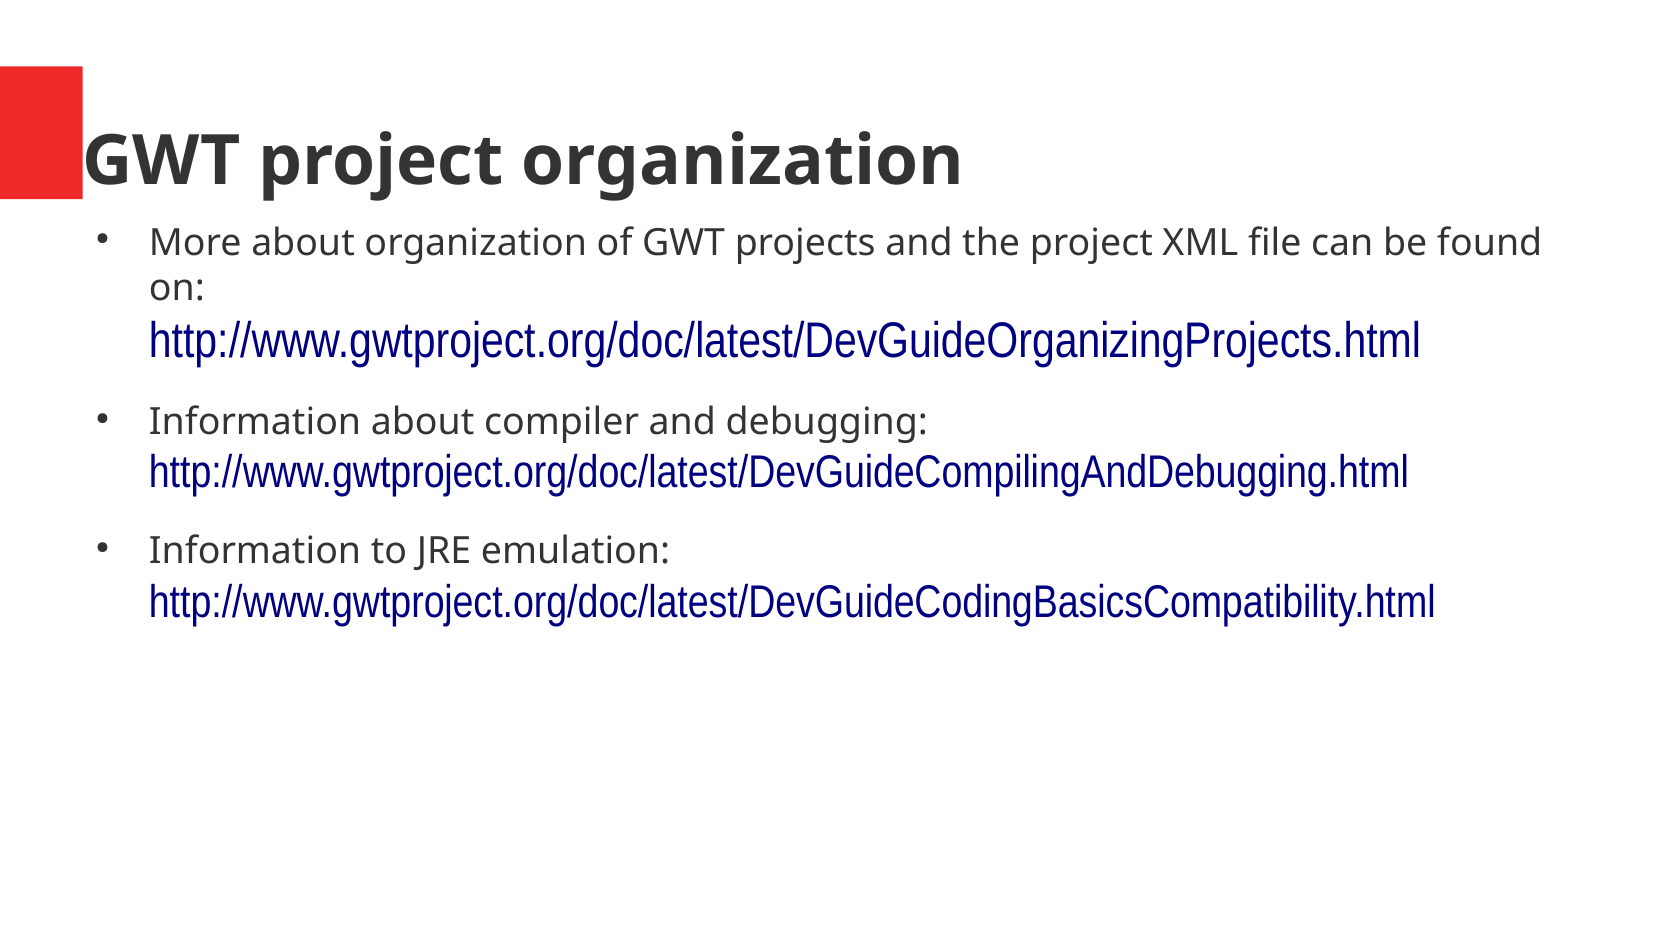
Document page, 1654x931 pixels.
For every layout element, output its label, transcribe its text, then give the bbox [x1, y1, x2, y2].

list More about organization of GWT projects and the project XML file can be found on: http://www.gwtproject.org/doc/latest/DevGuideOrganizingProjects.html Information about compiler and debugging: http://www.gwtproject.org/doc/latest/DevGuideCompilingAndDebugging.html Information to JRE emulation: http://www.gwtproject.org/doc/latest/DevGuideCodingBasicsCompatibility.html [78, 217, 1597, 756]
title GWT project organization [82, 33, 1571, 196]
